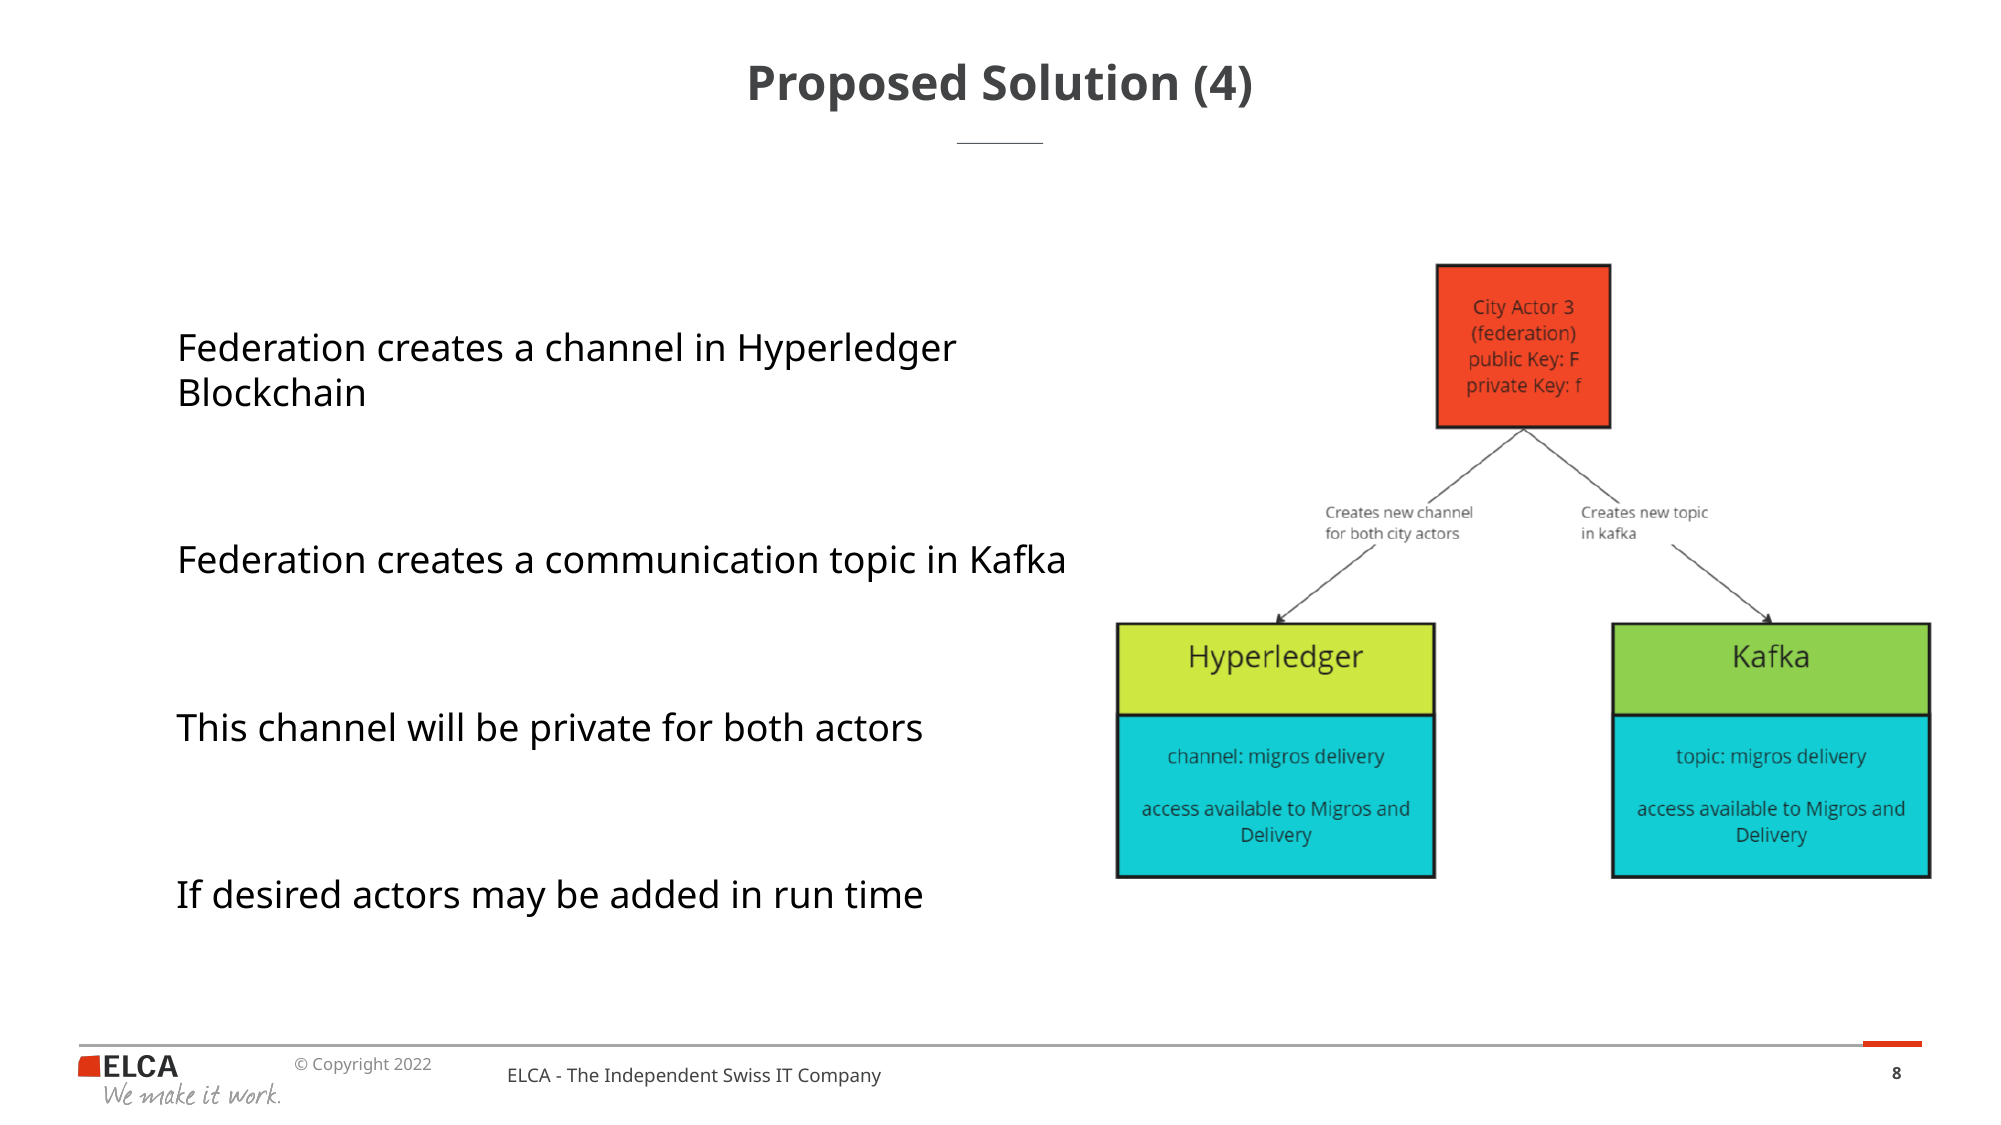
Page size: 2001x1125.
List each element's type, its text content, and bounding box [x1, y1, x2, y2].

picture [1115, 261, 1934, 881]
title Proposed Solution (4) [93, 51, 1907, 144]
text_box If desired actors may be added in run time [161, 863, 1116, 925]
text_box Federation creates a communication topic in Kafka [162, 528, 1117, 635]
text_box [1860, 1045, 1934, 1105]
text_box This channel will be private for both actors [161, 696, 1116, 758]
text_box ELCA - The Independent Swiss IT Company [492, 1045, 1860, 1105]
text_box Federation creates a channel in Hyperledger Blockchain [162, 315, 1115, 422]
